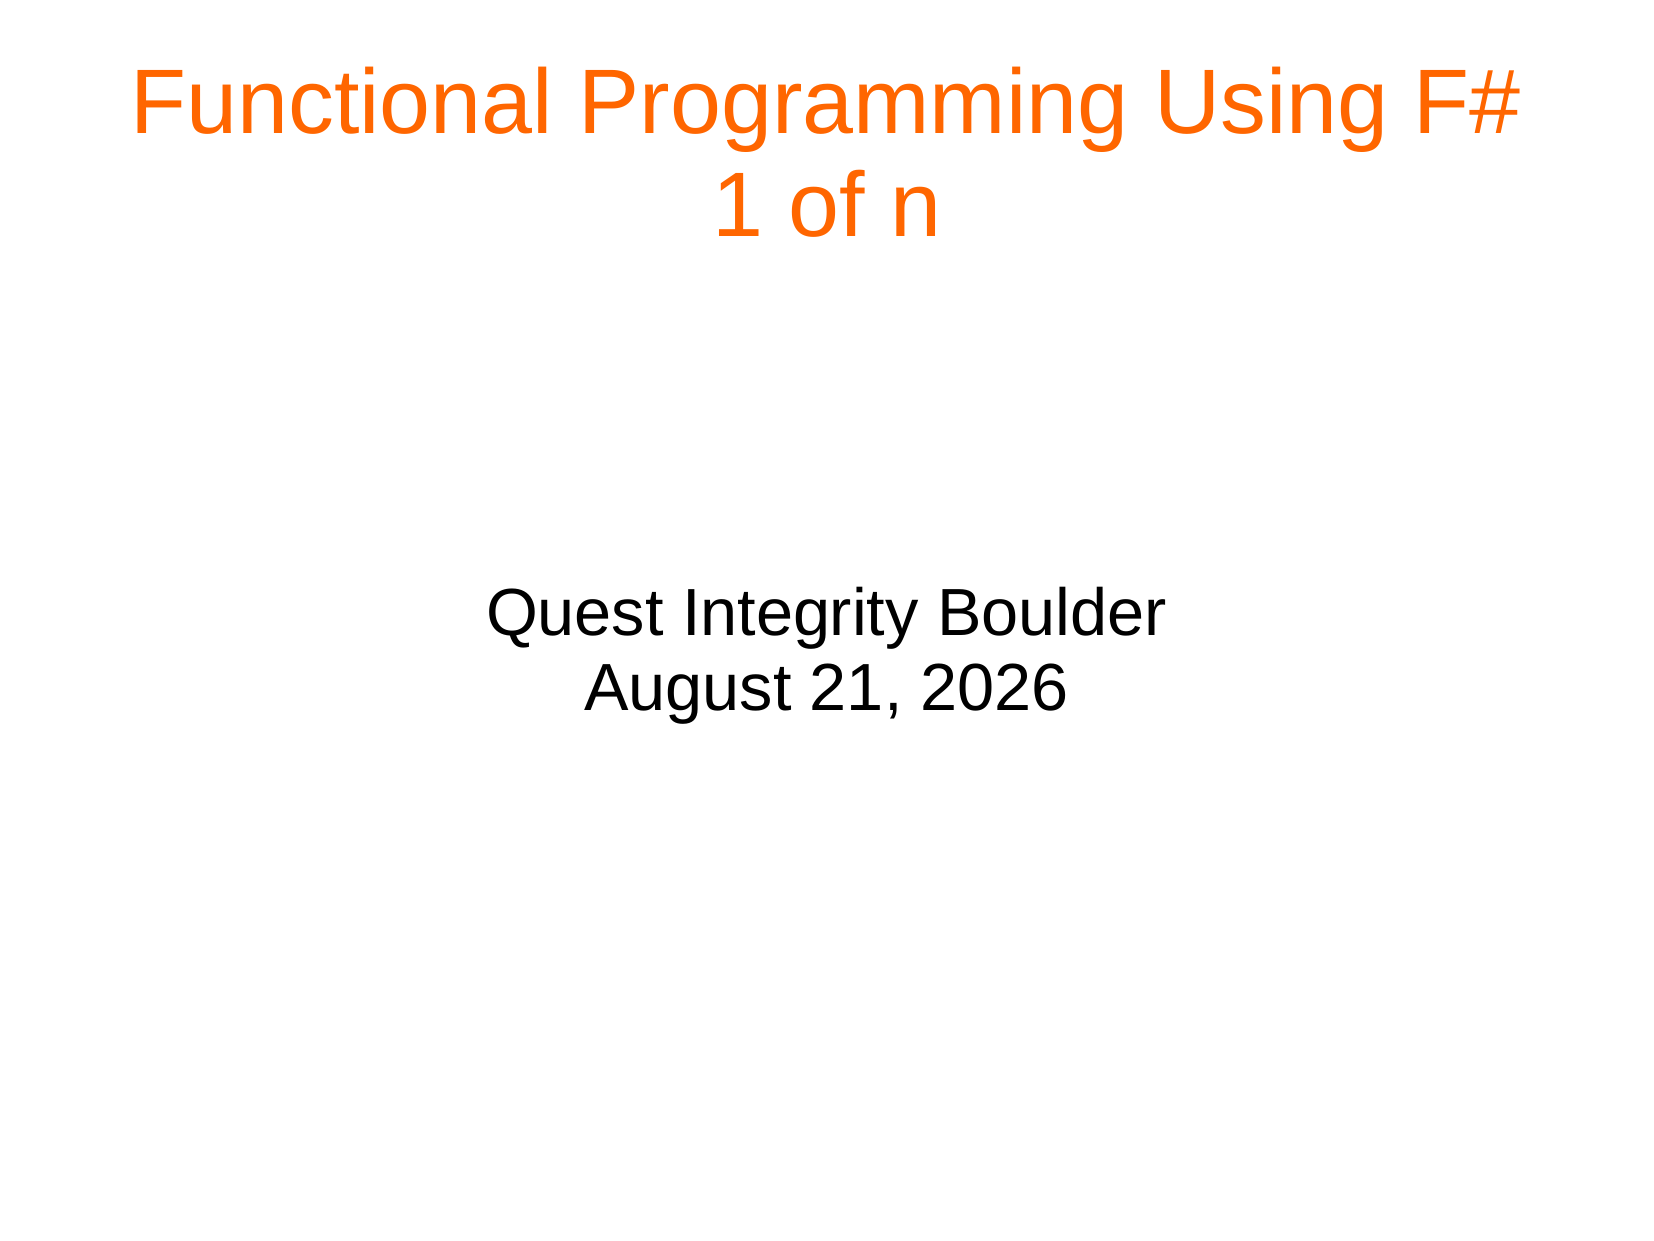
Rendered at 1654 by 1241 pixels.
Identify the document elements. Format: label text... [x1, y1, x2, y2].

subtitle Quest Integrity Boulder March 23, 2016 [82, 290, 1571, 1010]
title Functional Programming Using F# 1 of n [82, 0, 1571, 290]
